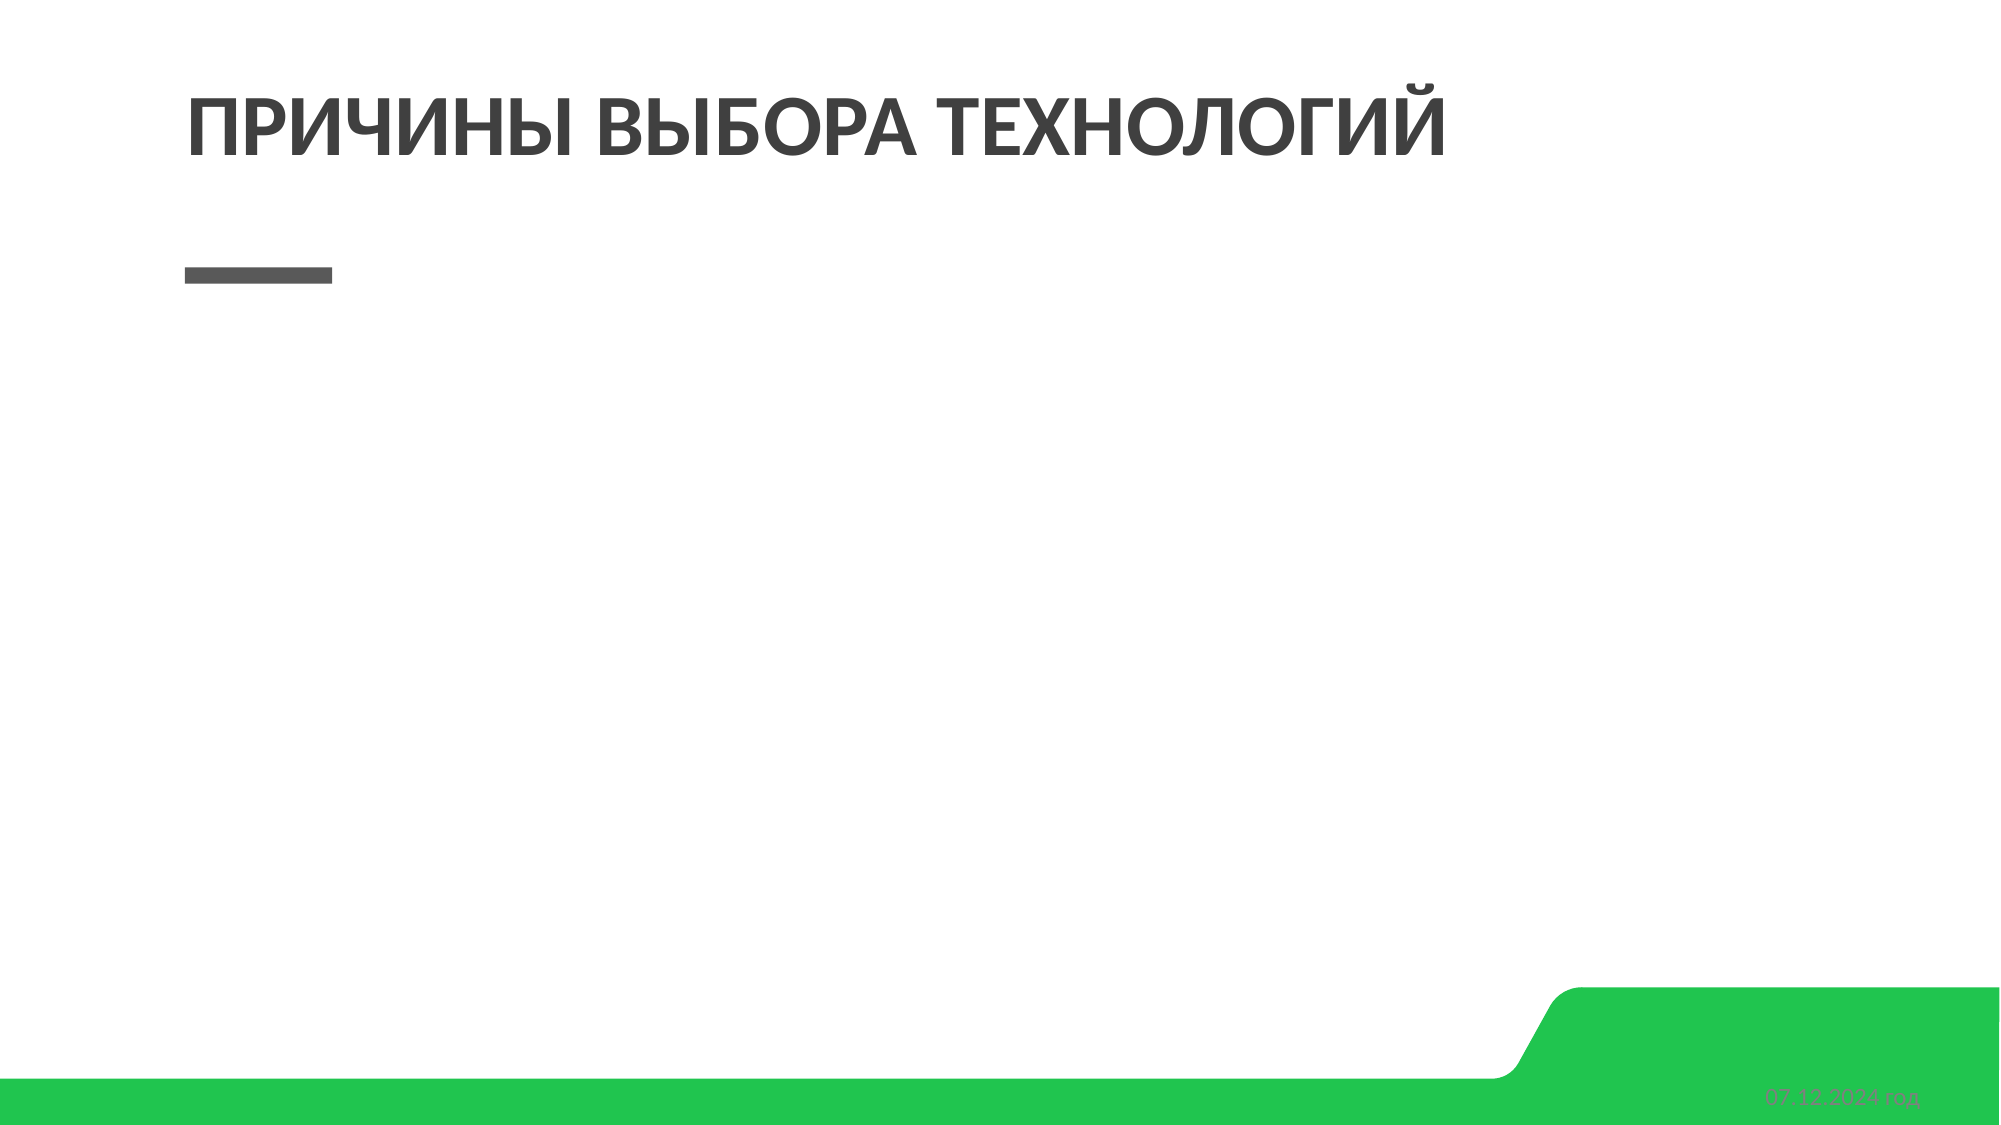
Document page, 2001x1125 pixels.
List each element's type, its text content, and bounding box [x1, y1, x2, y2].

title Причины выбора технологий [170, 48, 1949, 207]
text_box 07.12.2024 год [1750, 1065, 2000, 1125]
